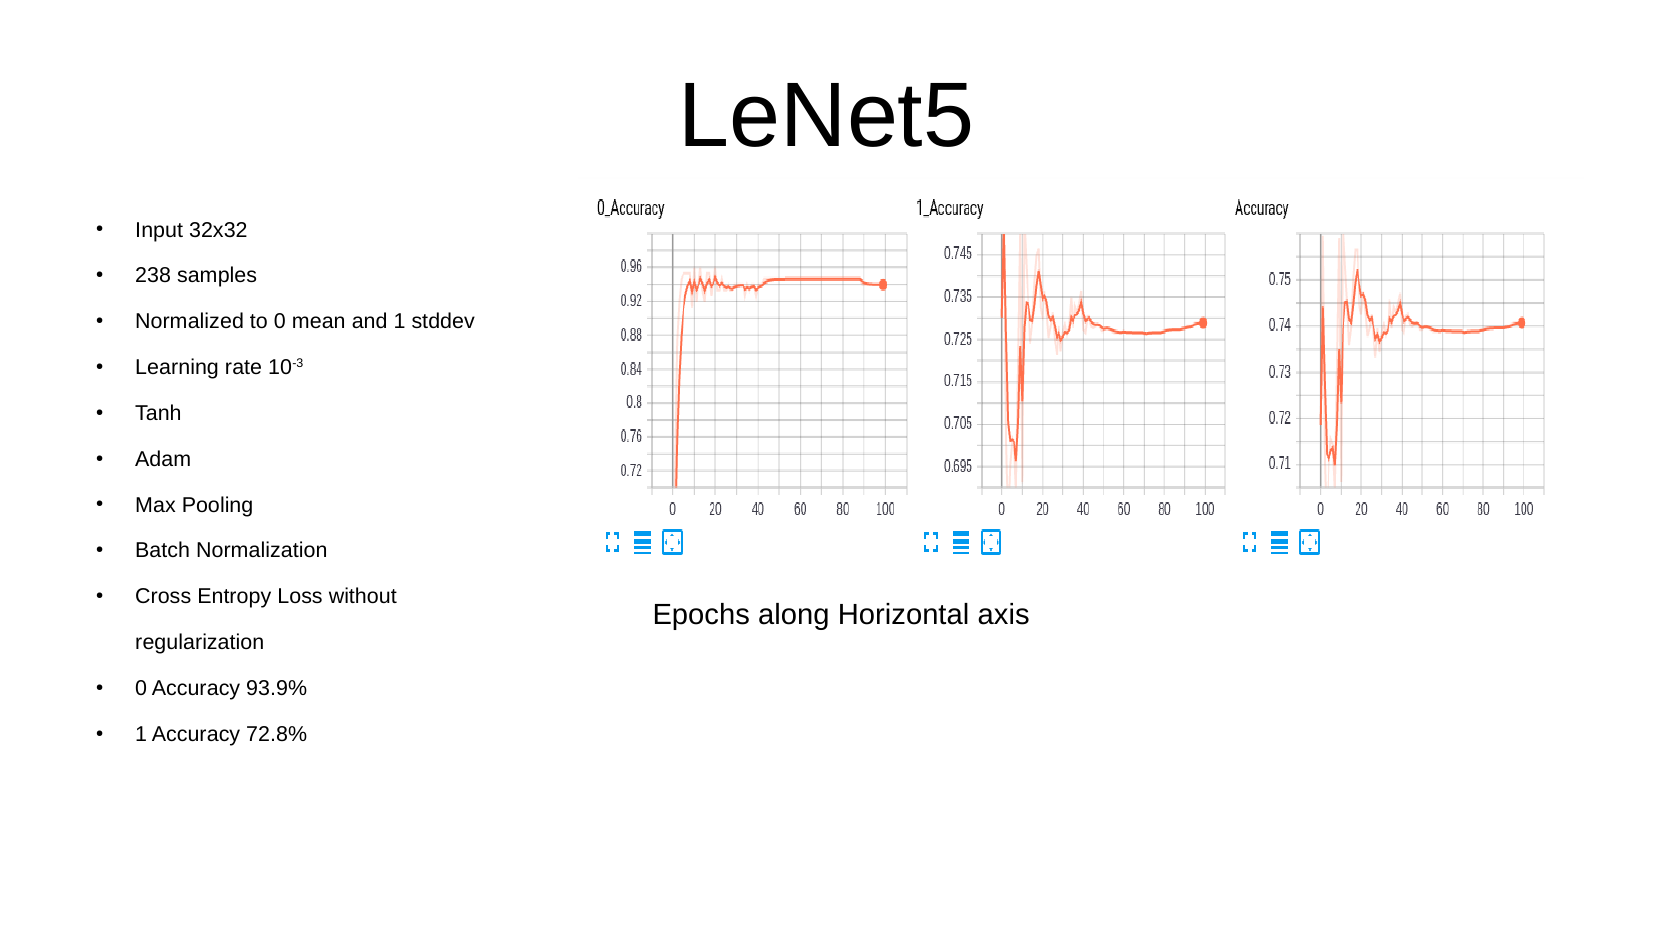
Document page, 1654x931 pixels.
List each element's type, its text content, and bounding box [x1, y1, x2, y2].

text_box Epochs along Horizontal axis [637, 590, 1288, 681]
title LeNet5 [82, 37, 1571, 193]
picture [578, 177, 1584, 584]
list Input 32x32 238 samples Normalized to 0 mean and 1 stddev Learning rate 10-3 Tanh Adam Max Pooling Batch Normalization Cross Entropy Loss without regularization 0 Accuracy 93.9% 1 Accuracy 72.8% [82, 217, 1571, 758]
